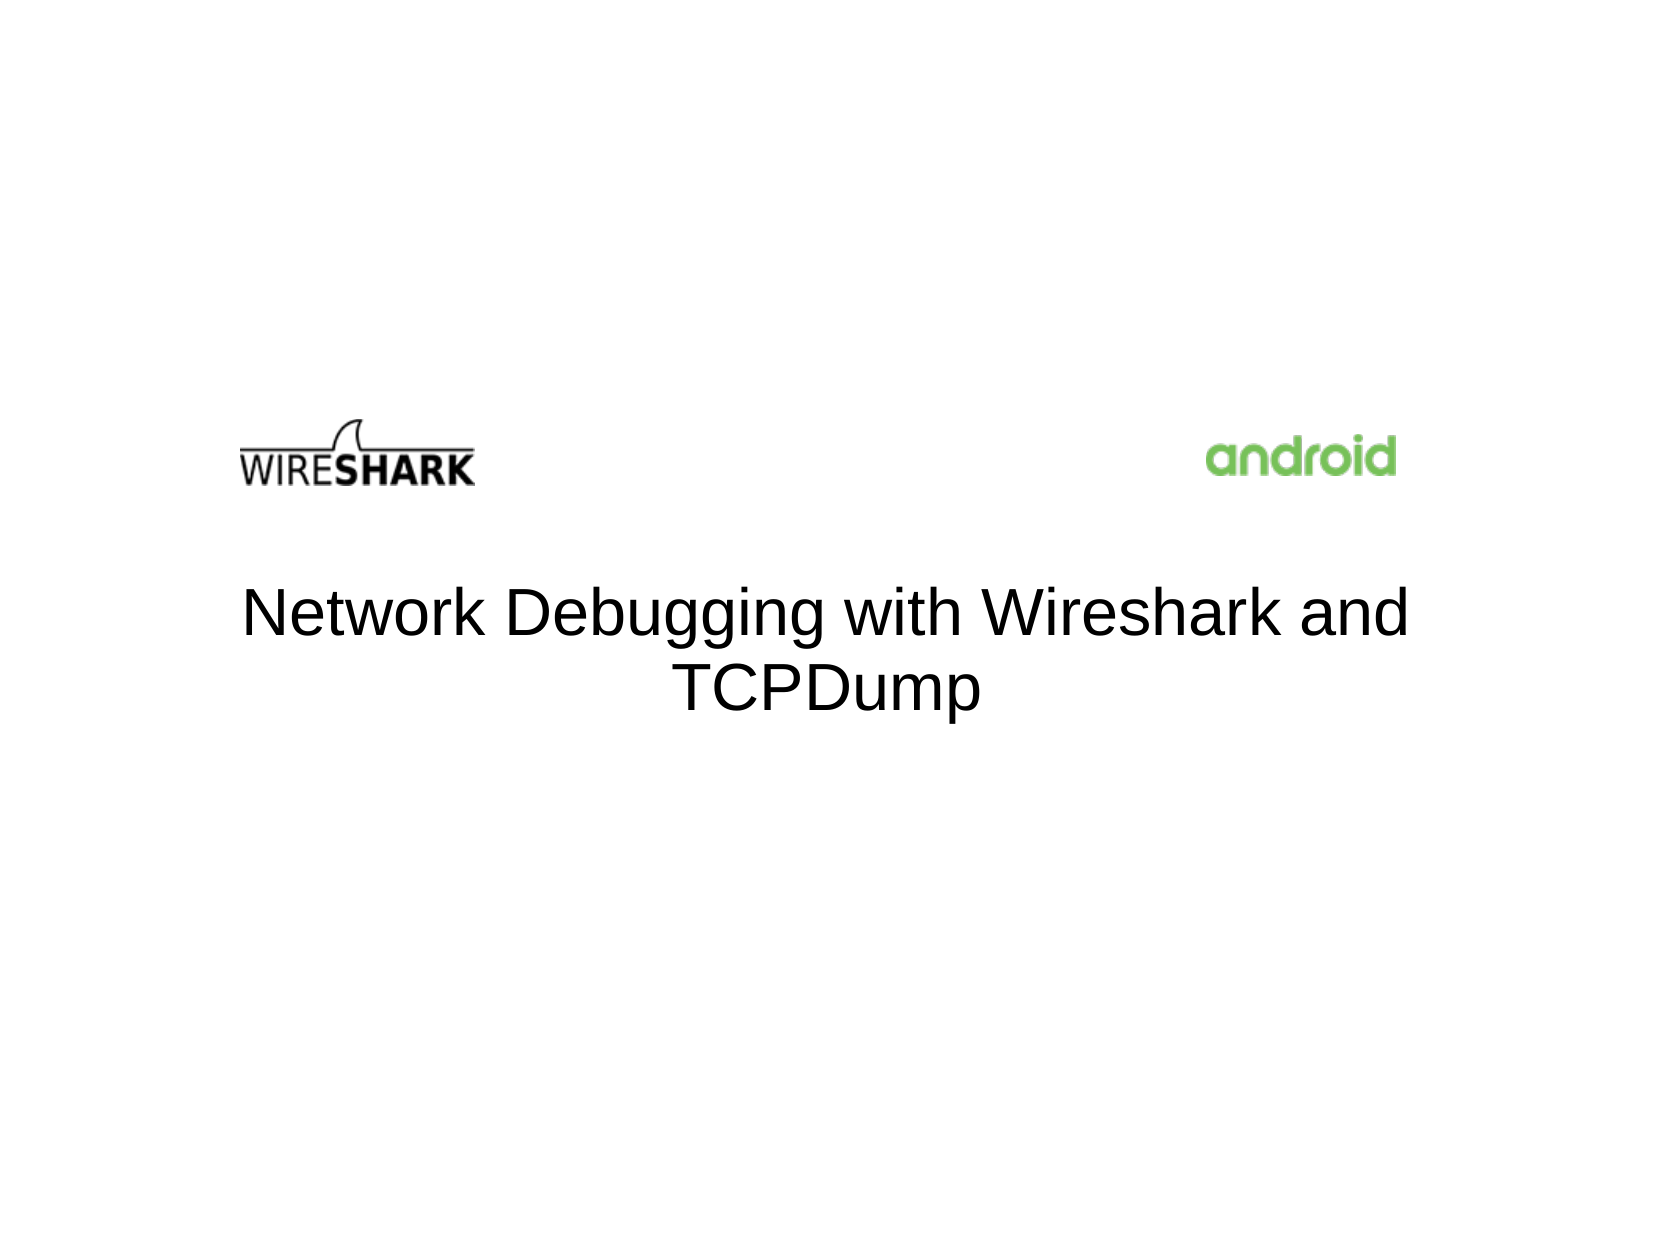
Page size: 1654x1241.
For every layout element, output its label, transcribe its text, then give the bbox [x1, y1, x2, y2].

subtitle Network Debugging with Wireshark and TCPDump [82, 290, 1571, 1010]
picture [240, 419, 475, 486]
picture [1206, 434, 1396, 476]
